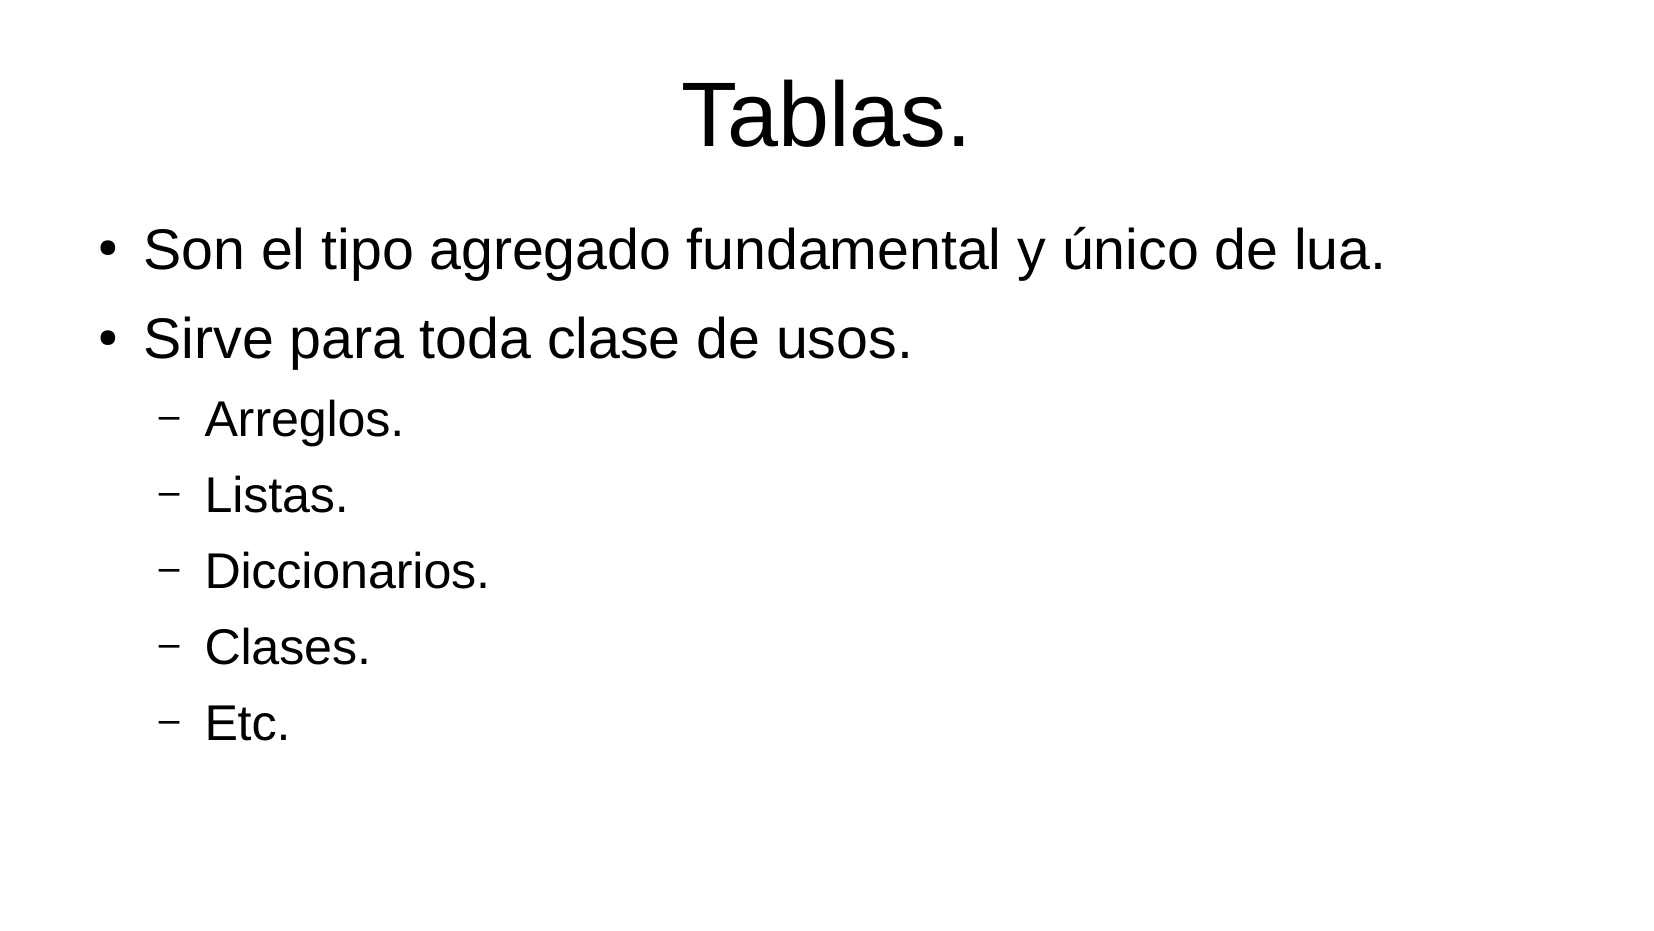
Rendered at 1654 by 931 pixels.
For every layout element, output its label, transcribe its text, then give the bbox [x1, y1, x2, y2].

list Son el tipo agregado fundamental y único de lua. Sirve para toda clase de usos. Arreglos. Listas. Diccionarios. Clases. Etc. [82, 217, 1571, 758]
title Tablas. [82, 37, 1571, 193]
